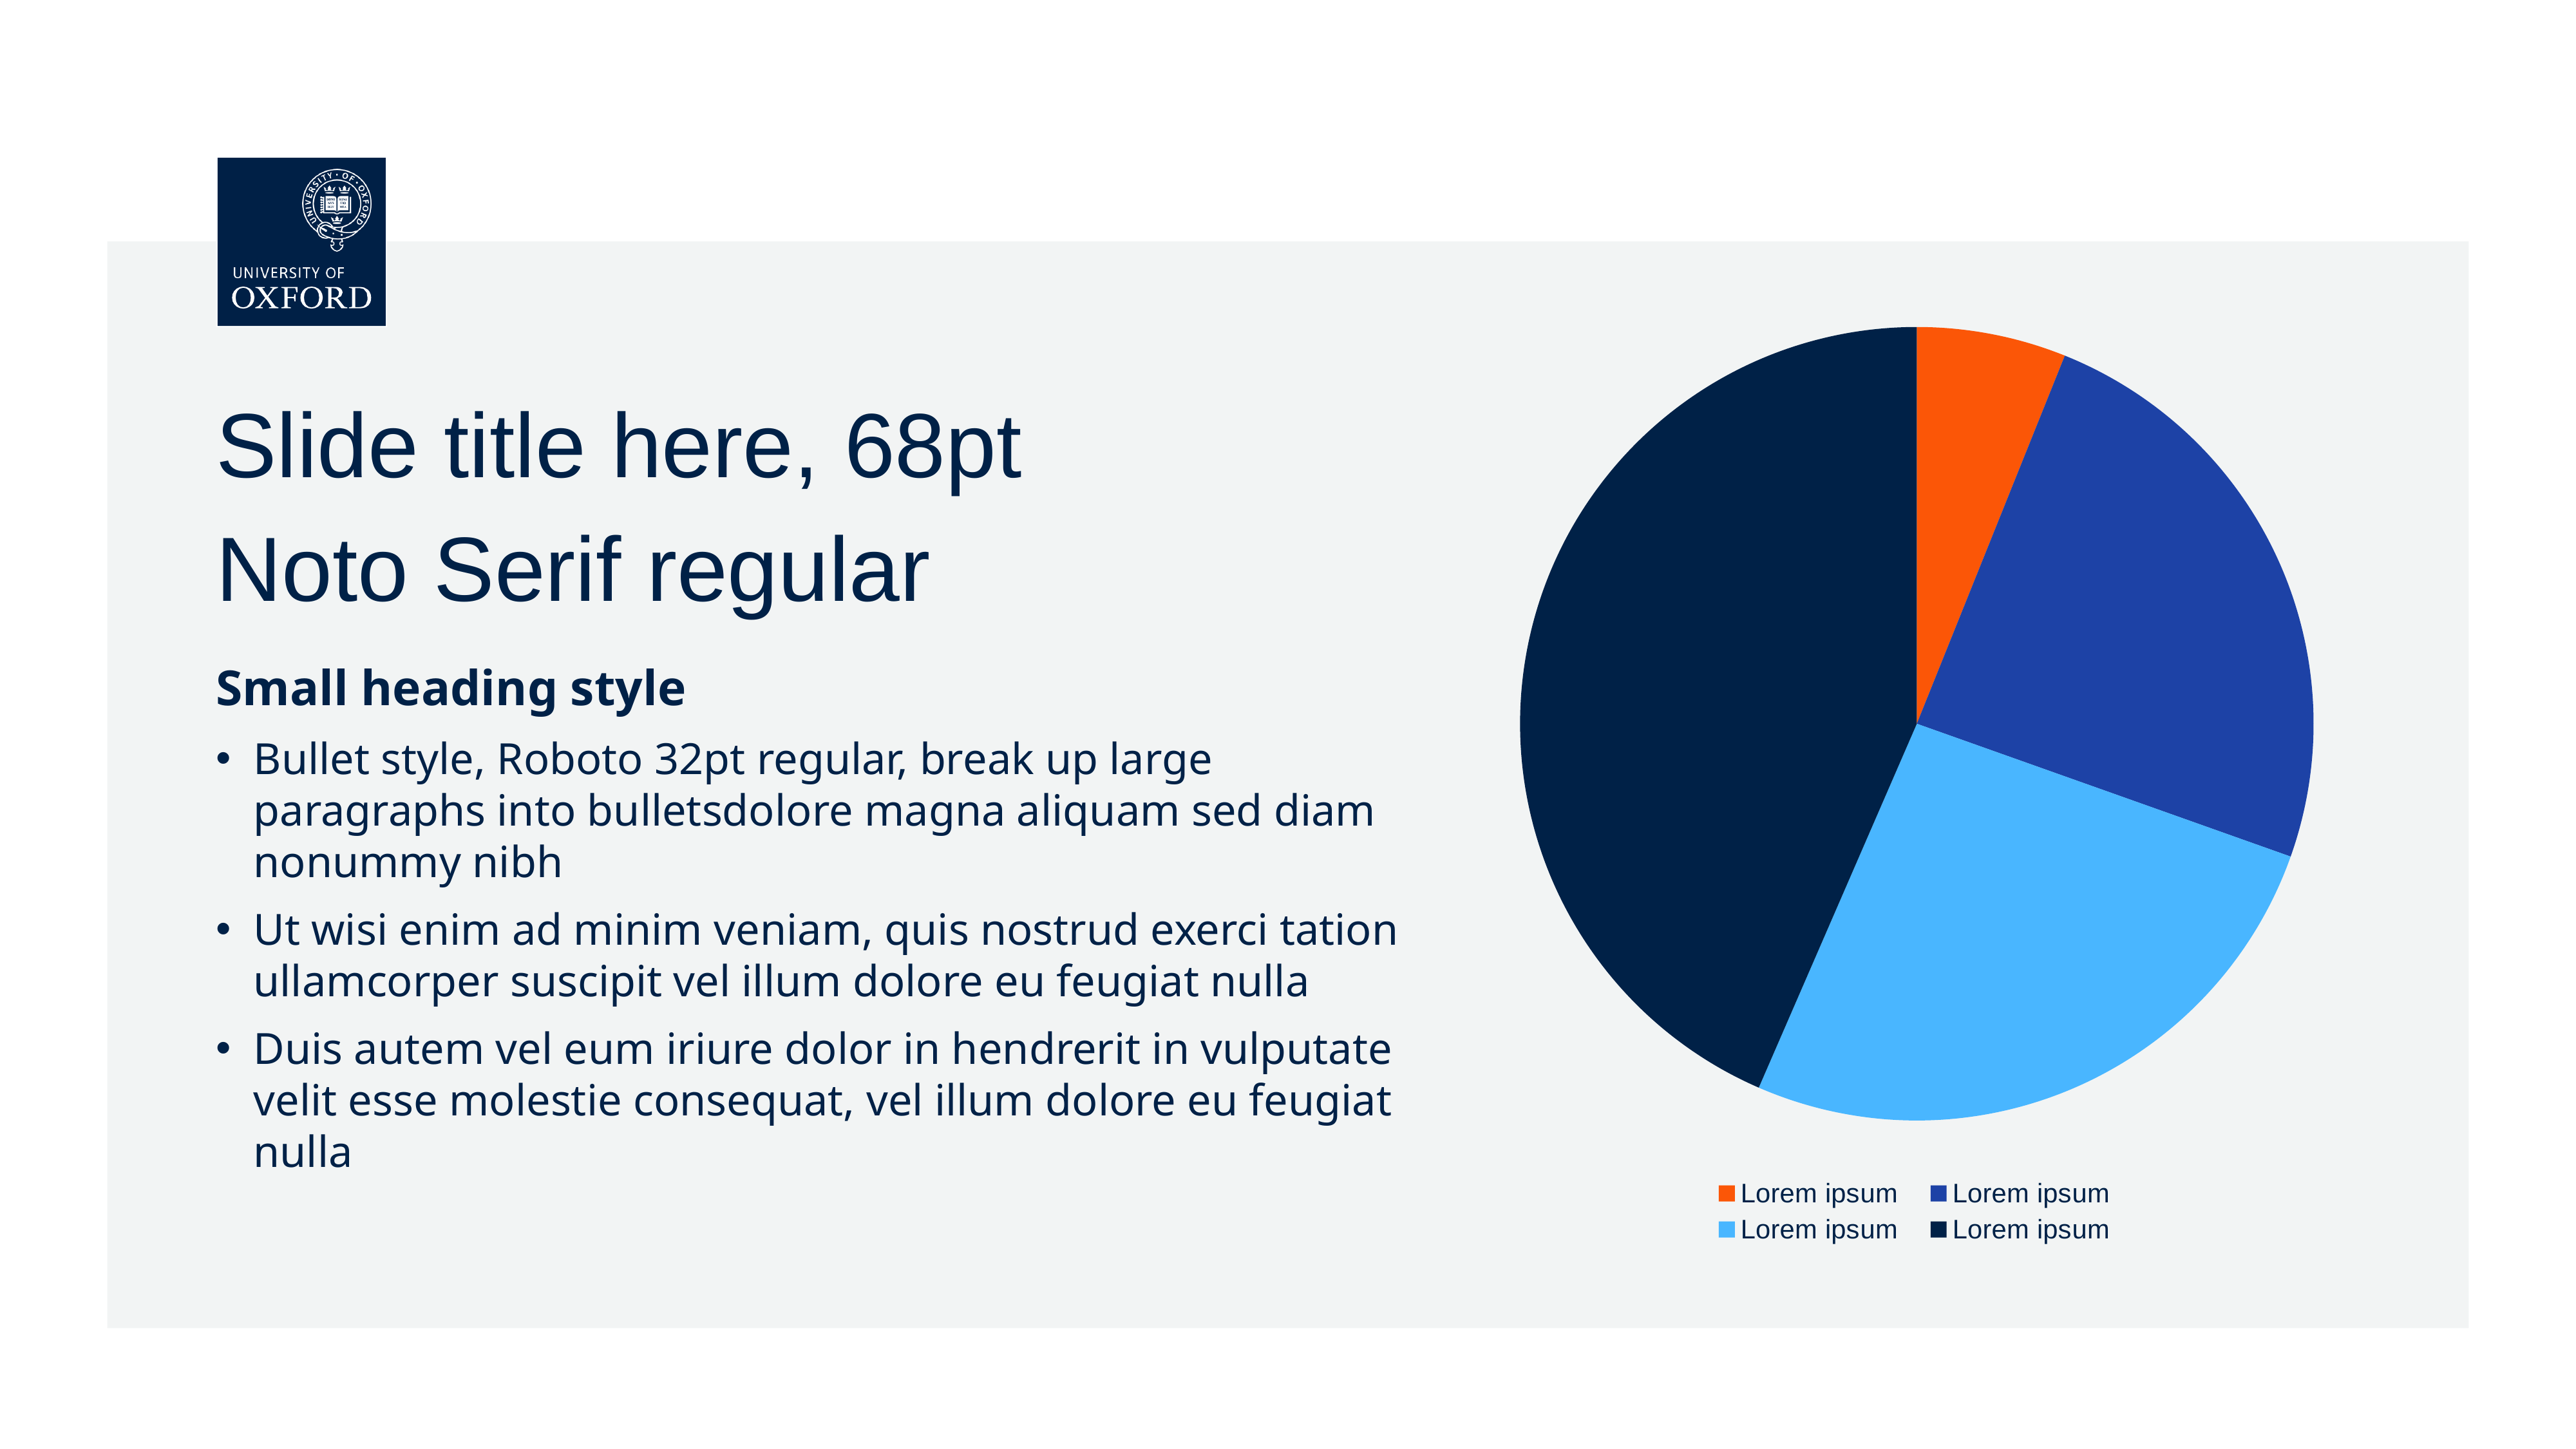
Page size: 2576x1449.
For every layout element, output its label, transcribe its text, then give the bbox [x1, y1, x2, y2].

picture [326, 267, 336, 278]
picture [302, 169, 372, 252]
title Slide title here, 68pt Noto Serif regular [216, 370, 1413, 620]
picture [303, 267, 319, 278]
picture [338, 267, 344, 278]
list Small heading style Bullet style, Roboto 32pt regular, break up large paragraphs into bulletsdolore magna aliquam sed diam nonummy nibh Ut wisi enim ad minim veniam, quis nostrud exerci tation ullamcorper suscipit vel illum dolore eu feugiat nulla Duis autem vel eum iriure dolor in hendrerit in vulputate velit esse molestie consequat, vel illum dolore eu feugiat nulla [216, 663, 1413, 1251]
picture [234, 267, 242, 278]
picture [289, 267, 296, 278]
picture [280, 267, 288, 278]
picture [245, 267, 252, 278]
picture [260, 267, 269, 278]
chart [1505, 278, 2329, 1305]
